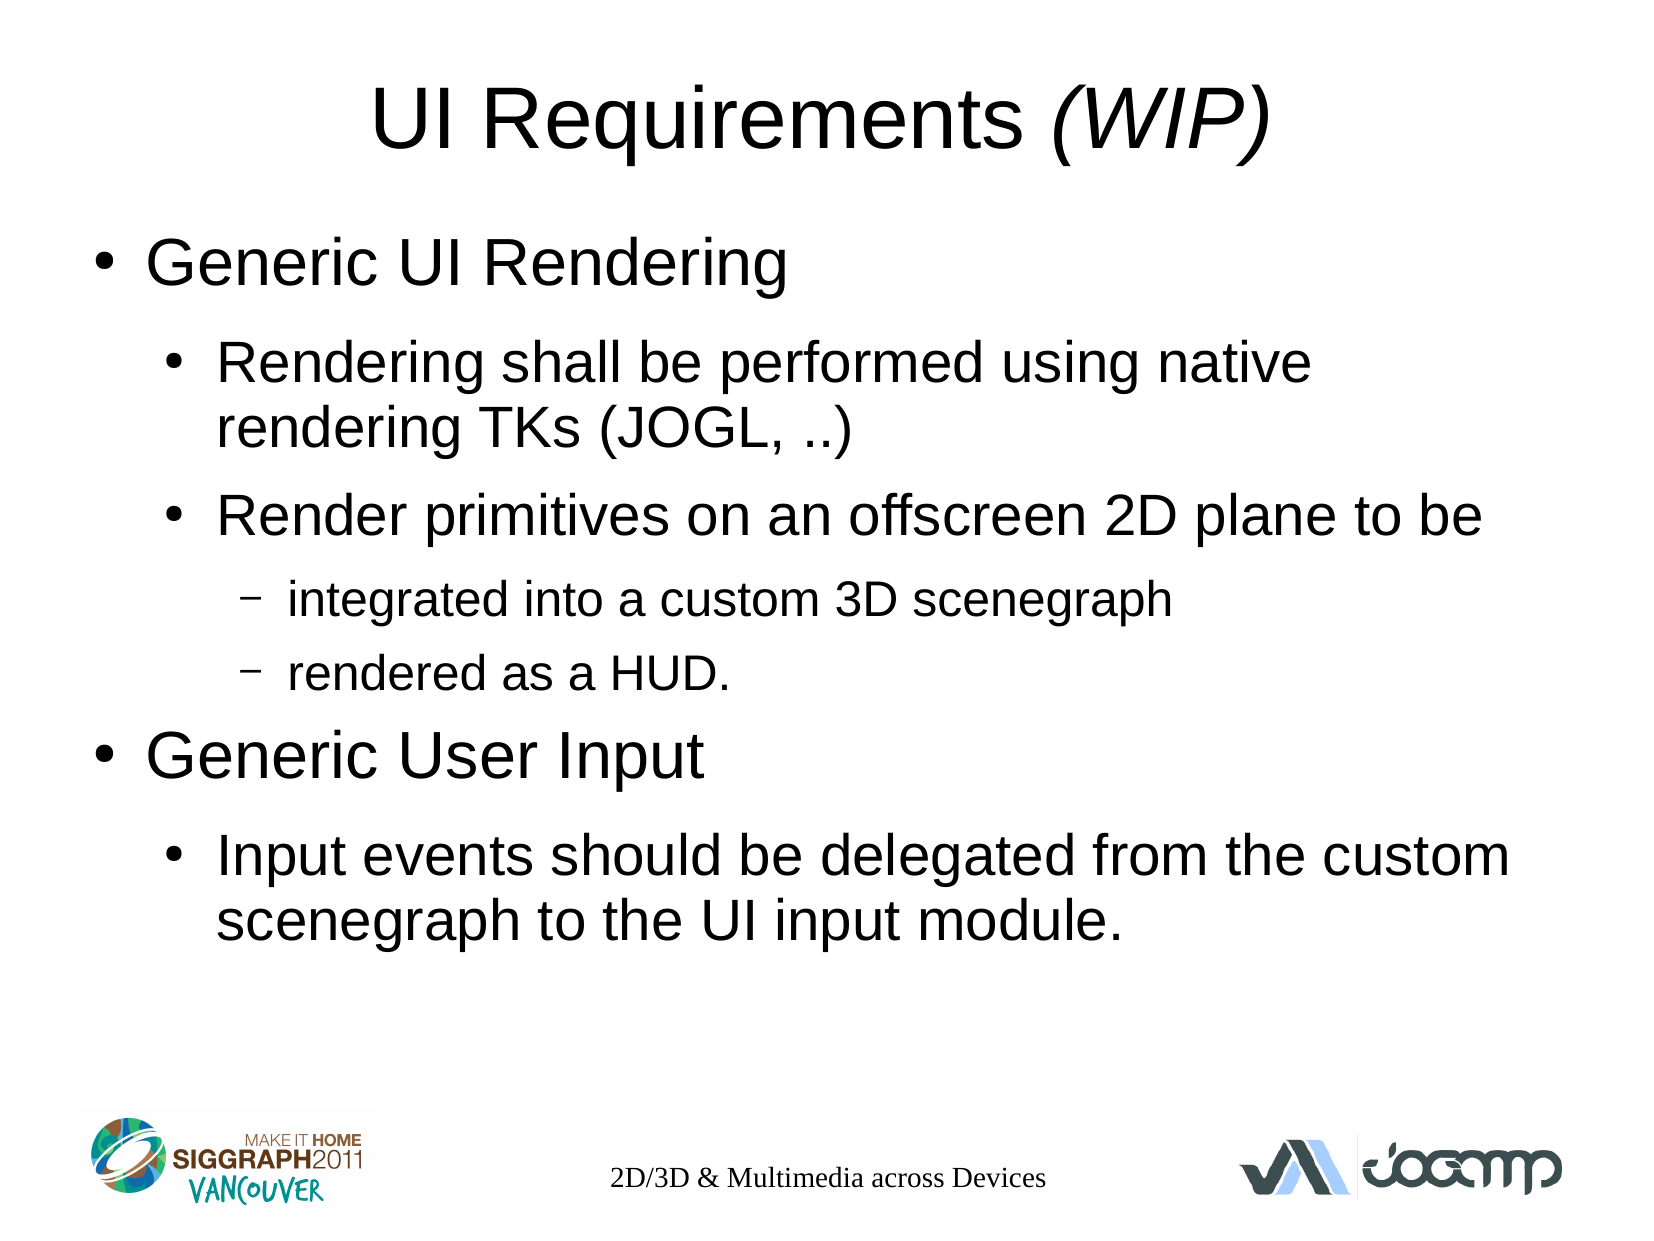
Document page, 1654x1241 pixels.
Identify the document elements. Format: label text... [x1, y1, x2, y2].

picture [1237, 1134, 1562, 1200]
title UI Requirements (WIP) [68, 56, 1576, 181]
picture [80, 1106, 376, 1217]
list Generic UI Rendering Rendering shall be performed using native rendering TKs (JOGL, ..) Render primitives on an offscreen 2D plane to be integrated into a custom 3D scenegraph rendered as a HUD. Generic User Input Input events should be delegated from the custom scenegraph to the UI input module. [75, 225, 1571, 1044]
